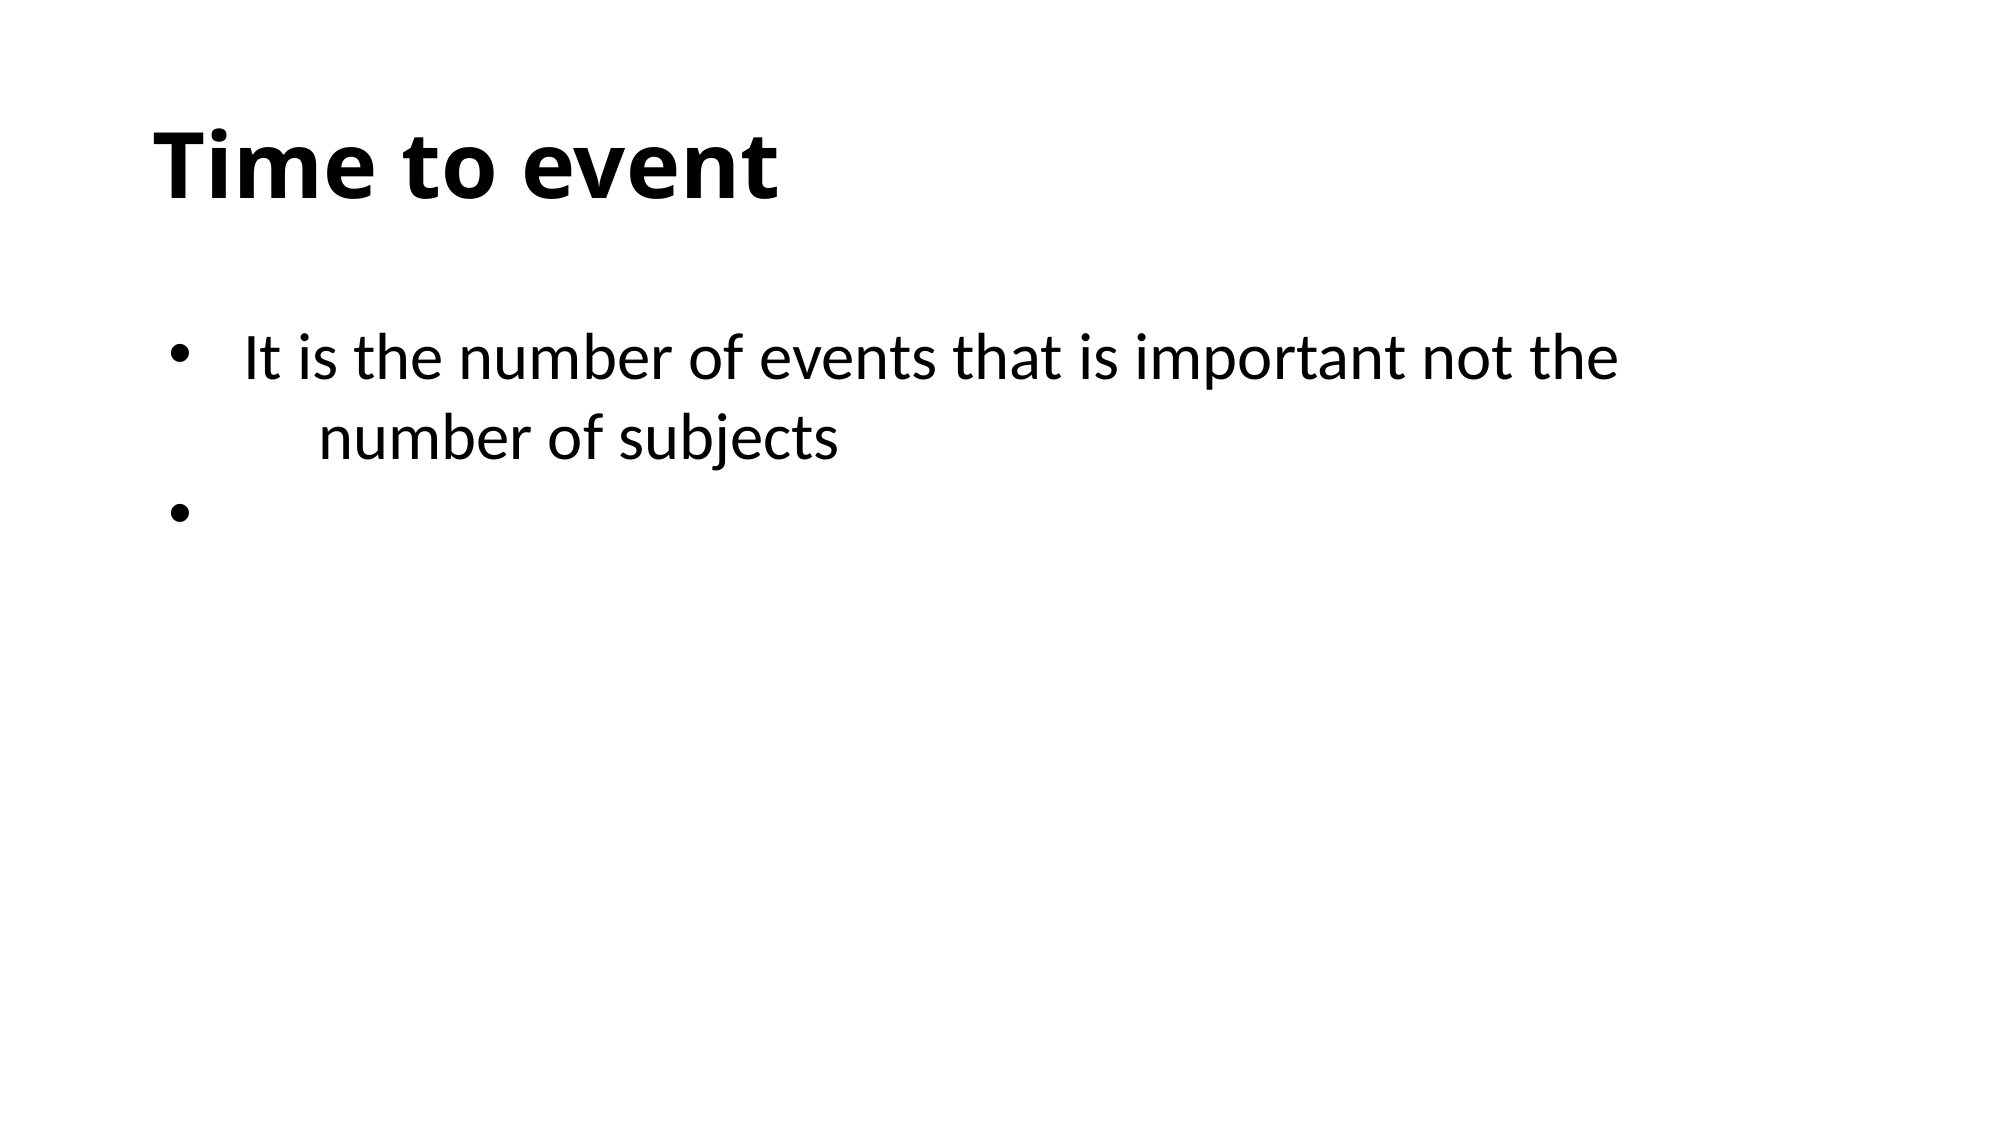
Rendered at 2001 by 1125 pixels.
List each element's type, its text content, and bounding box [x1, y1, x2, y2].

title Time to event [137, 59, 1863, 278]
text_box It is the number of events that is important not the number of subjects [153, 305, 1712, 563]
